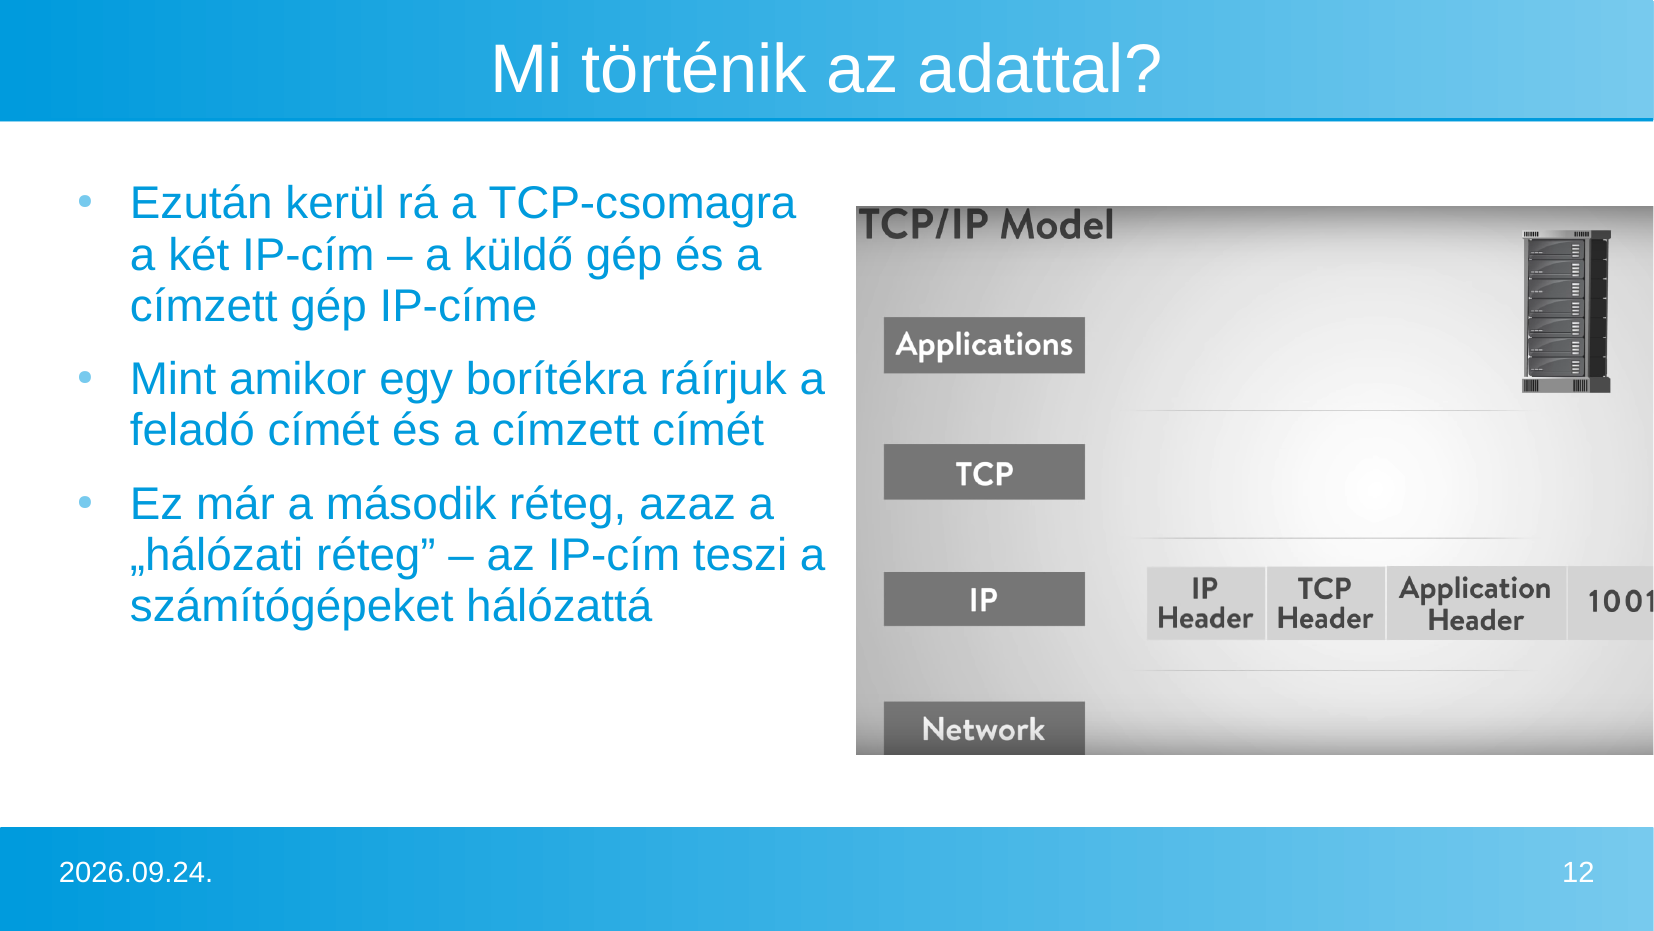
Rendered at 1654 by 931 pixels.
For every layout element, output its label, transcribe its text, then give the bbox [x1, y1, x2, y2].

picture [856, 206, 1654, 755]
title Mi történik az adattal? [59, 29, 1595, 108]
list Ezután kerül rá a TCP-csomagra a két IP-cím – a küldő gép és a címzett gép IP-címe Mint amikor egy borítékra ráírjuk a feladó címét és a címzett címét Ez már a második réteg, azaz a „hálózati réteg” – az IP-cím teszi a számítógépeket hálózattá [59, 177, 827, 768]
